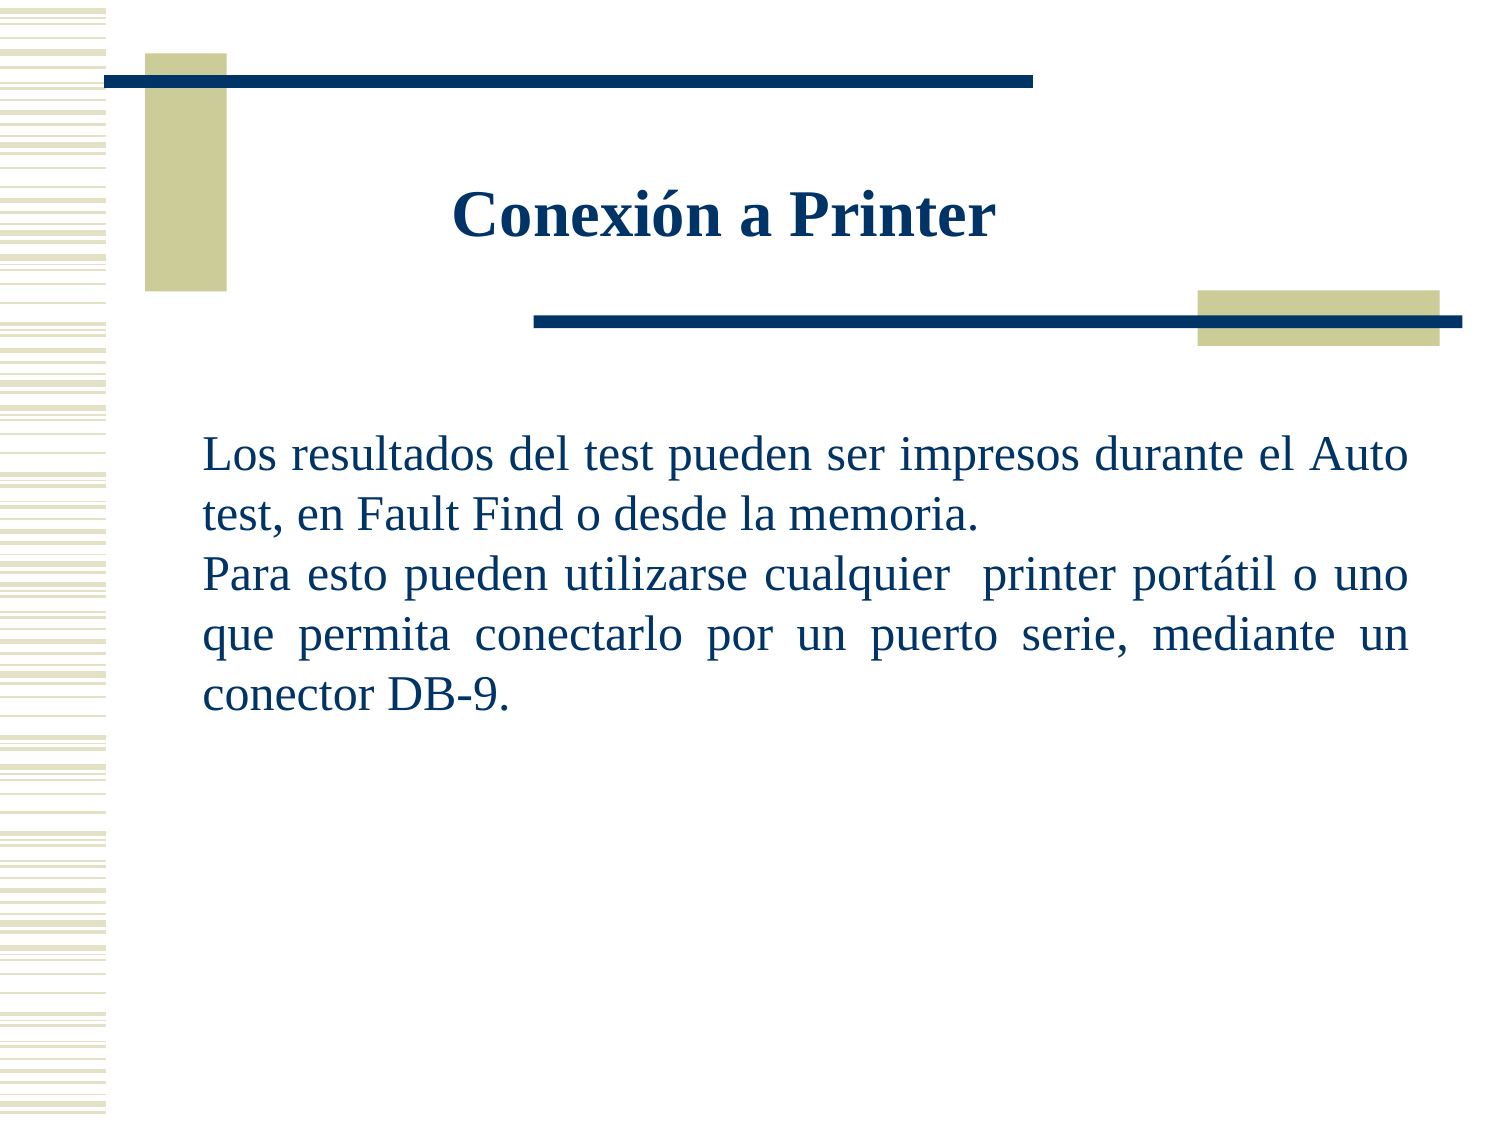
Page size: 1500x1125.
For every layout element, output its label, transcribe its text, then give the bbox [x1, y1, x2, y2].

text_box Los resultados del test pueden ser impresos durante el Auto test, en Fault Find o desde la memoria. Para esto pueden utilizarse cualquier printer portátil o uno que permita conectarlo por un puerto serie, mediante un conector DB-9. [187, 412, 1426, 728]
text_box Conexión a Printer [436, 162, 1013, 258]
